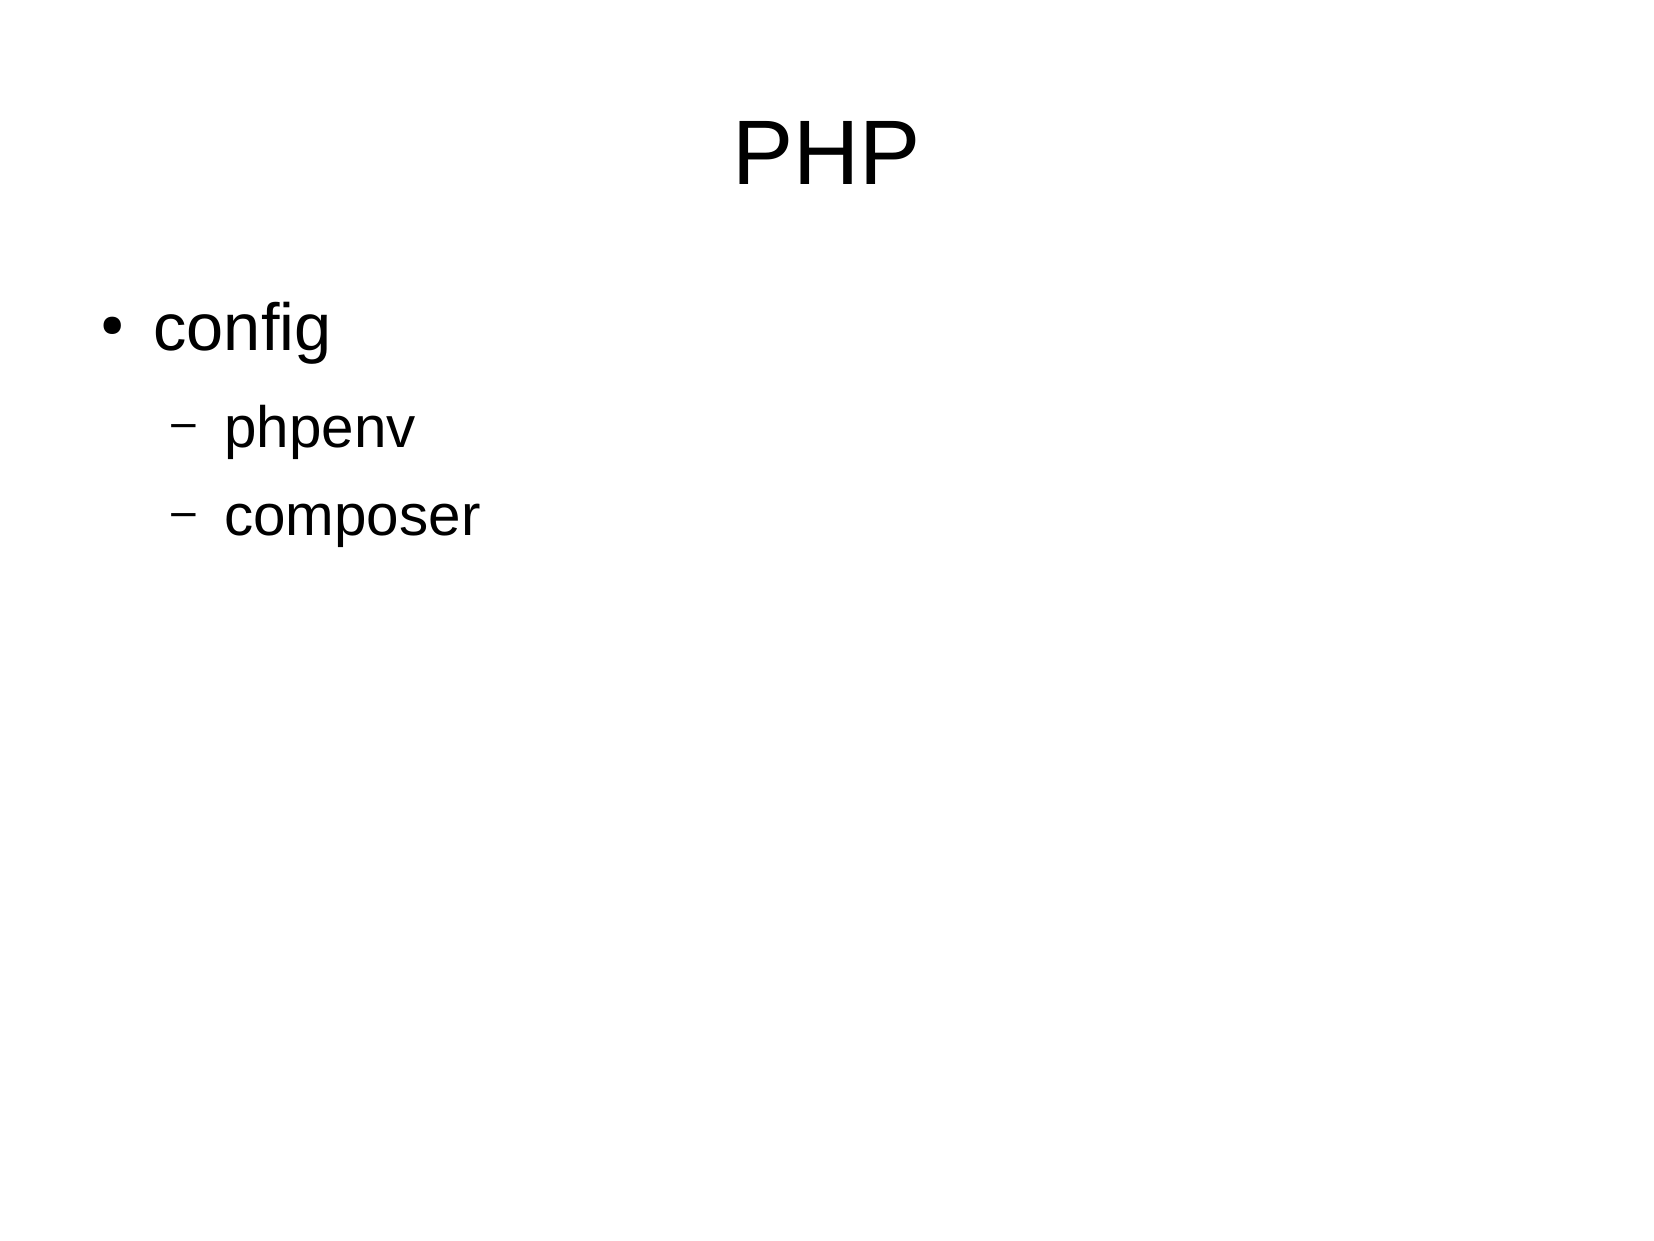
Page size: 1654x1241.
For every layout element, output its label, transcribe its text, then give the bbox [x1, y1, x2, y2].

title PHP [82, 49, 1571, 257]
list config phpenv composer [82, 290, 1571, 1010]
